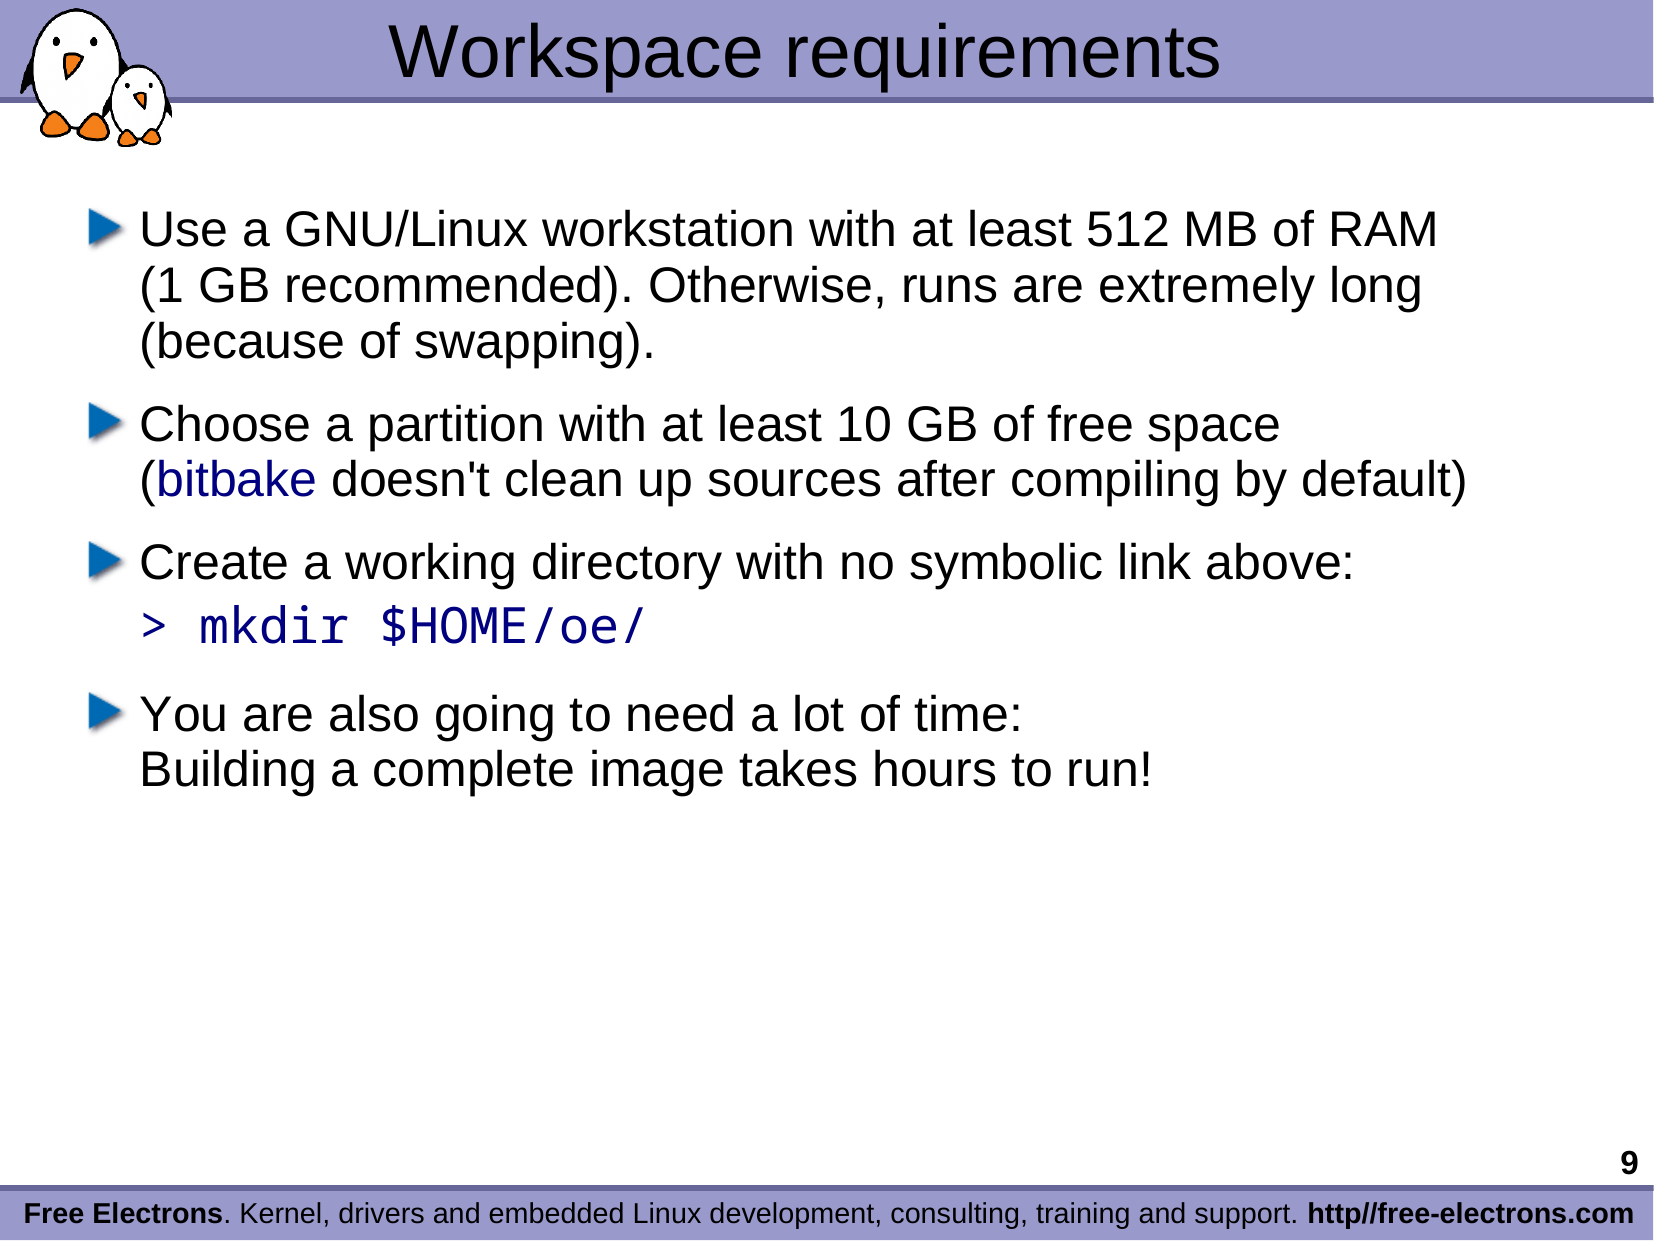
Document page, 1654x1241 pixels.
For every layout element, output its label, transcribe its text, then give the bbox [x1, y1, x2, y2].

title Workspace requirements [60, 0, 1551, 104]
list Use a GNU/Linux workstation with at least 512 MB of RAM (1 GB recommended). Otherwise, runs are extremely long (because of swapping). Choose a partition with at least 10 GB of free space (bitbake doesn't clean up sources after compiling by default) Create a working directory with no symbolic link above: > mkdir $HOME/oe/ You are also going to need a lot of time: Building a complete image takes hours to run! [68, 201, 1592, 1118]
picture [20, 8, 172, 147]
